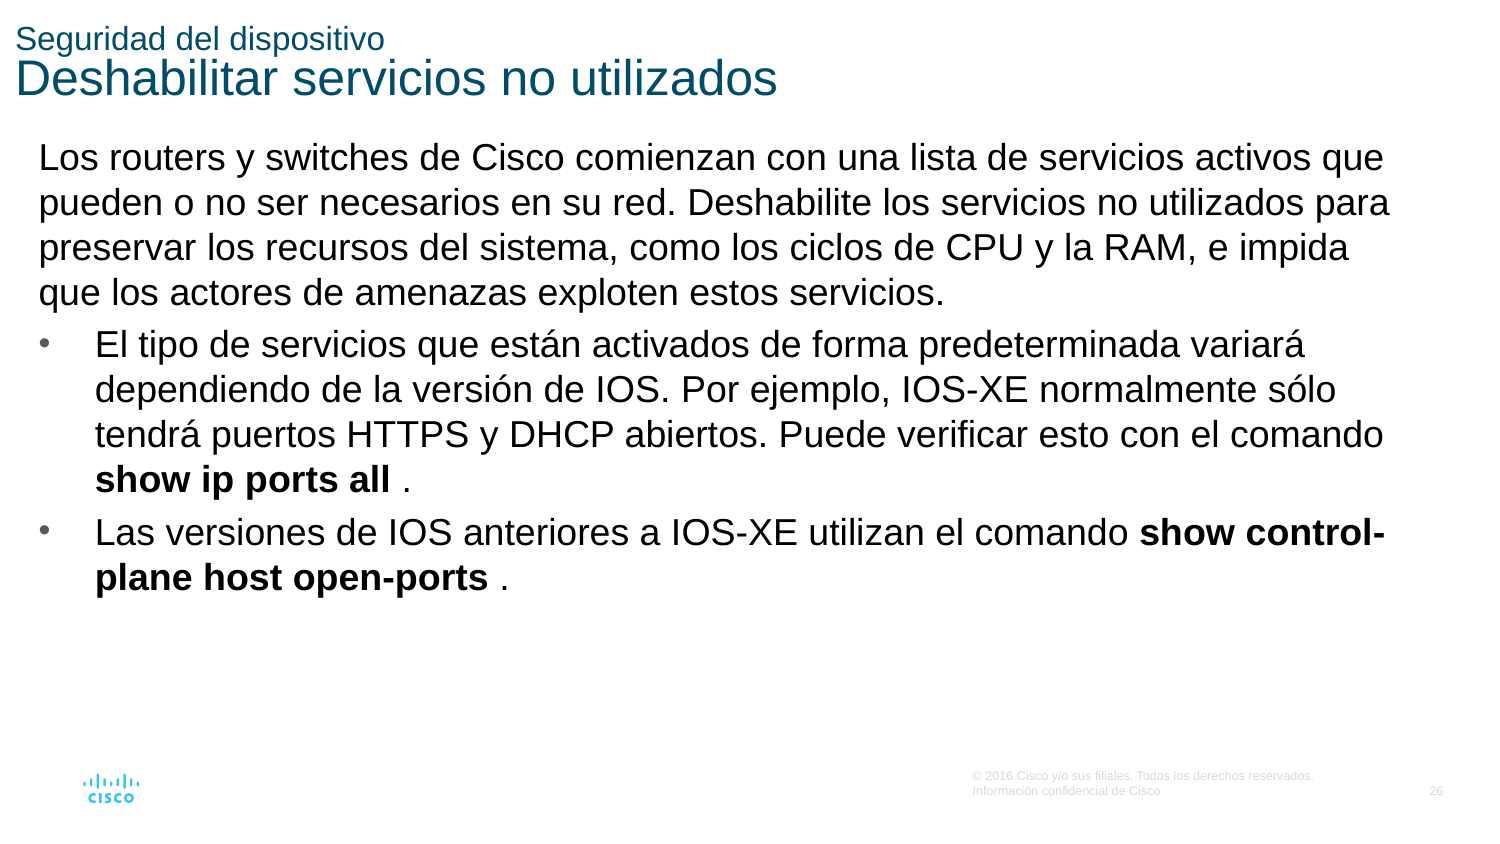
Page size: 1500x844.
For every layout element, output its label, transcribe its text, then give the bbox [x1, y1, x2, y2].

list Los routers y switches de Cisco comienzan con una lista de servicios activos que pueden o no ser necesarios en su red. Deshabilite los servicios no utilizados para preservar los recursos del sistema, como los ciclos de CPU y la RAM, e impida que los actores de amenazas exploten estos servicios. El tipo de servicios que están activados de forma predeterminada variará dependiendo de la versión de IOS. Por ejemplo, IOS-XE normalmente sólo tendrá puertos HTTPS y DHCP abiertos. Puede verificar esto con el comando show ip ports all . Las versiones de IOS anteriores a IOS-XE utilizan el comando show control-plane host open-ports . [23, 125, 1437, 726]
title Seguridad del dispositivo Deshabilitar servicios no utilizados [0, 5, 1369, 126]
